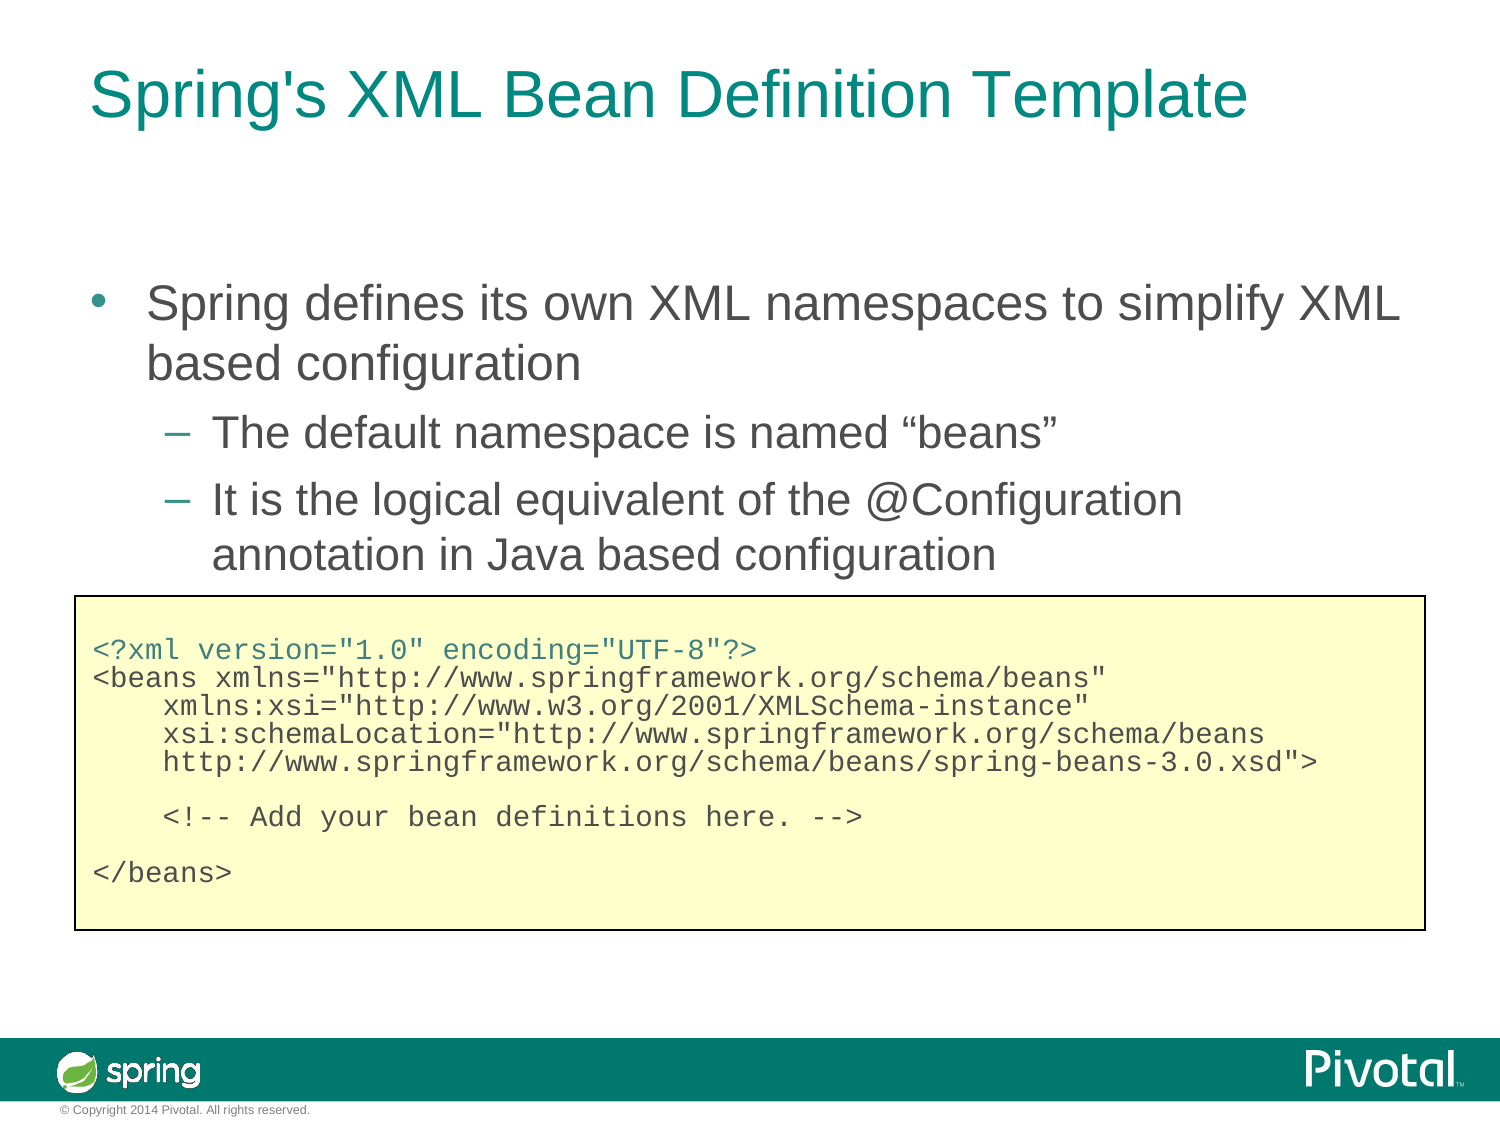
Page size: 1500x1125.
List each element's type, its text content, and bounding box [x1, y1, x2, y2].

picture [1306, 1050, 1464, 1087]
list Spring defines its own XML namespaces to simplify XML based configuration The default namespace is named “beans” It is the logical equivalent of the @Configuration annotation in Java based configuration [75, 262, 1426, 1013]
picture [32, 1041, 210, 1103]
title Spring's XML Bean Definition Template [75, 37, 1426, 225]
